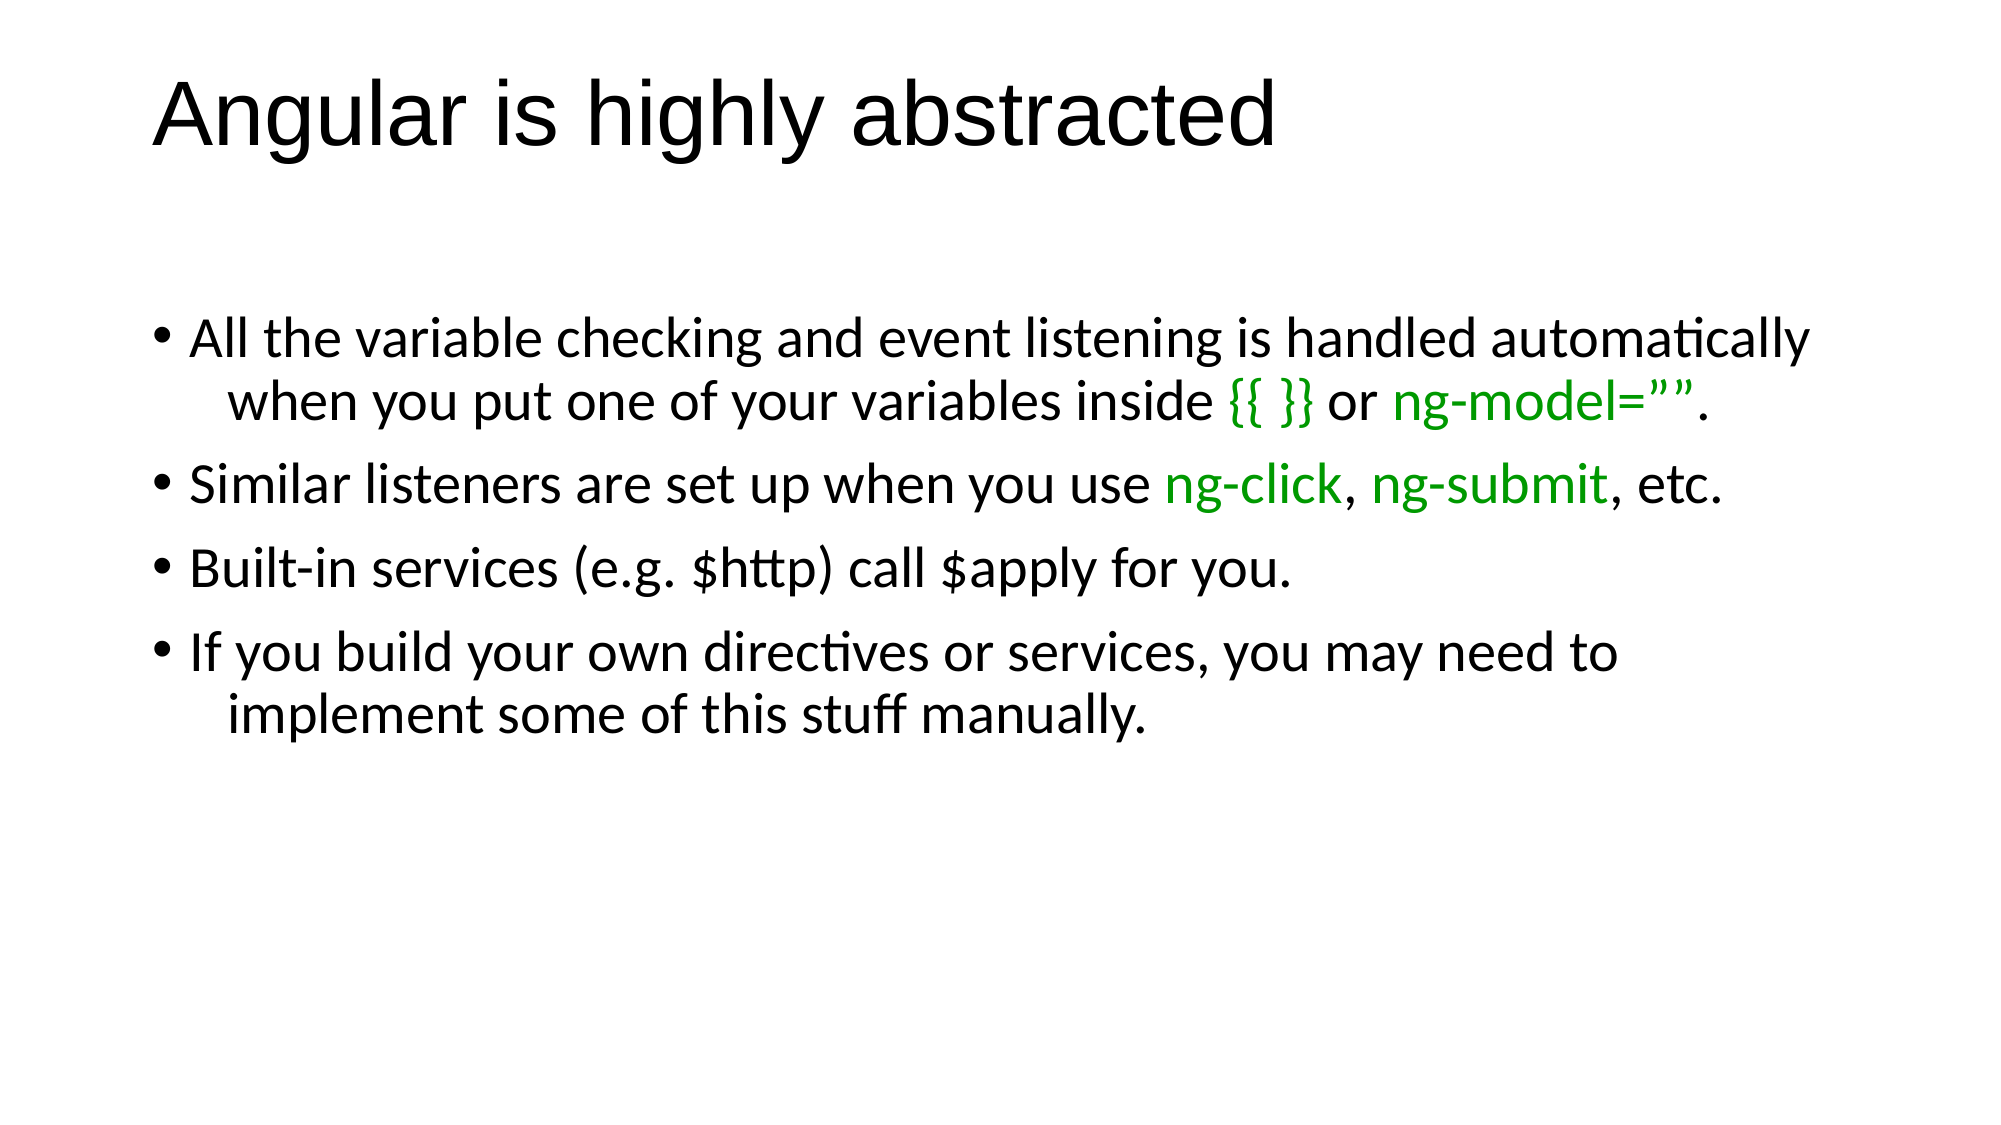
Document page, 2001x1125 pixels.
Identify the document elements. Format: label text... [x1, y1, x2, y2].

title Angular is highly abstracted [137, 0, 1863, 218]
list All the variable checking and event listening is handled automatically when you put one of your variables inside {{ }} or ng-model=””. Similar listeners are set up when you use ng-click, ng-submit, etc. Built-in services (e.g. $http) call $apply for you. If you build your own directives or services, you may need to implement some of this stuff manually. [137, 299, 1863, 1014]
